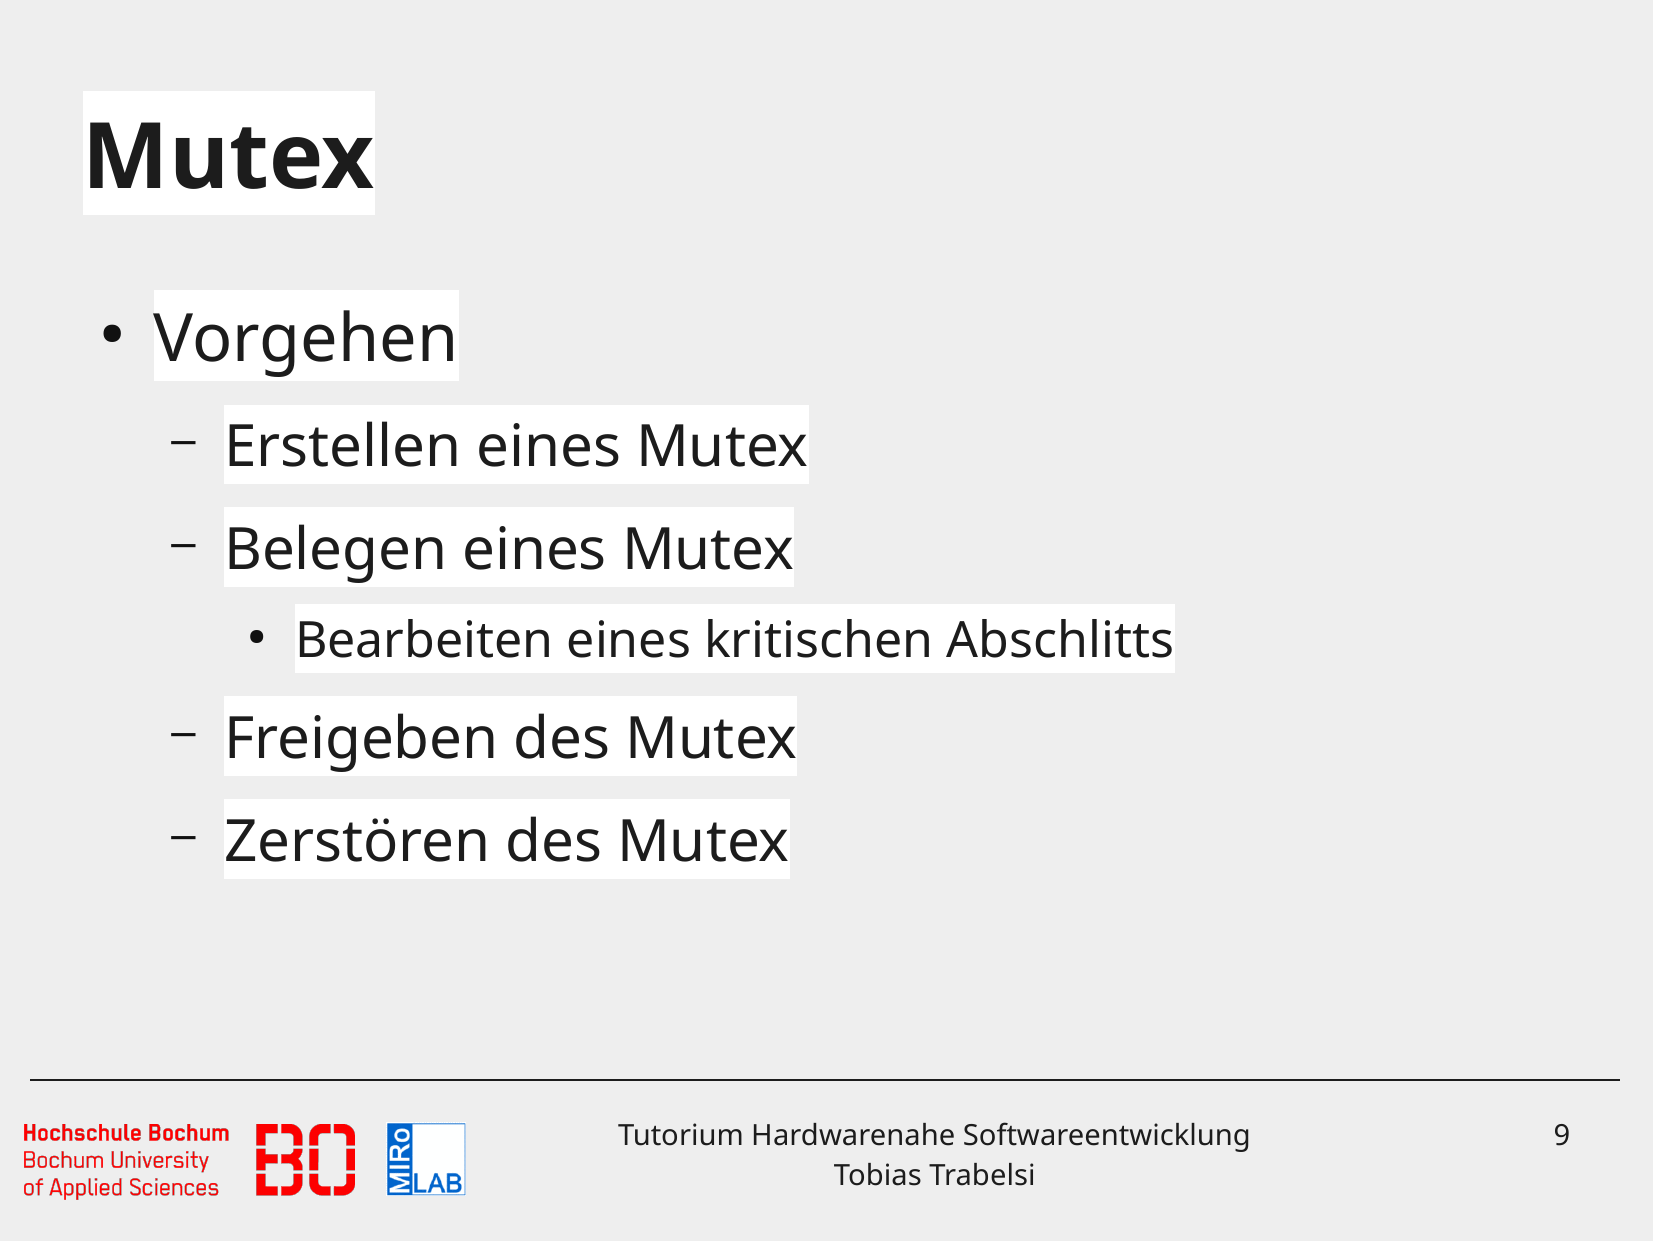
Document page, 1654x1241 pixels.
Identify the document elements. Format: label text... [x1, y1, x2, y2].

title Mutex [82, 49, 1561, 257]
picture [24, 1124, 355, 1200]
list Vorgehen Erstellen eines Mutex Belegen eines Mutex Bearbeiten eines kritischen Abschlitts Freigeben des Mutex Zerstören des Mutex [82, 290, 1571, 1010]
picture [386, 1122, 466, 1196]
